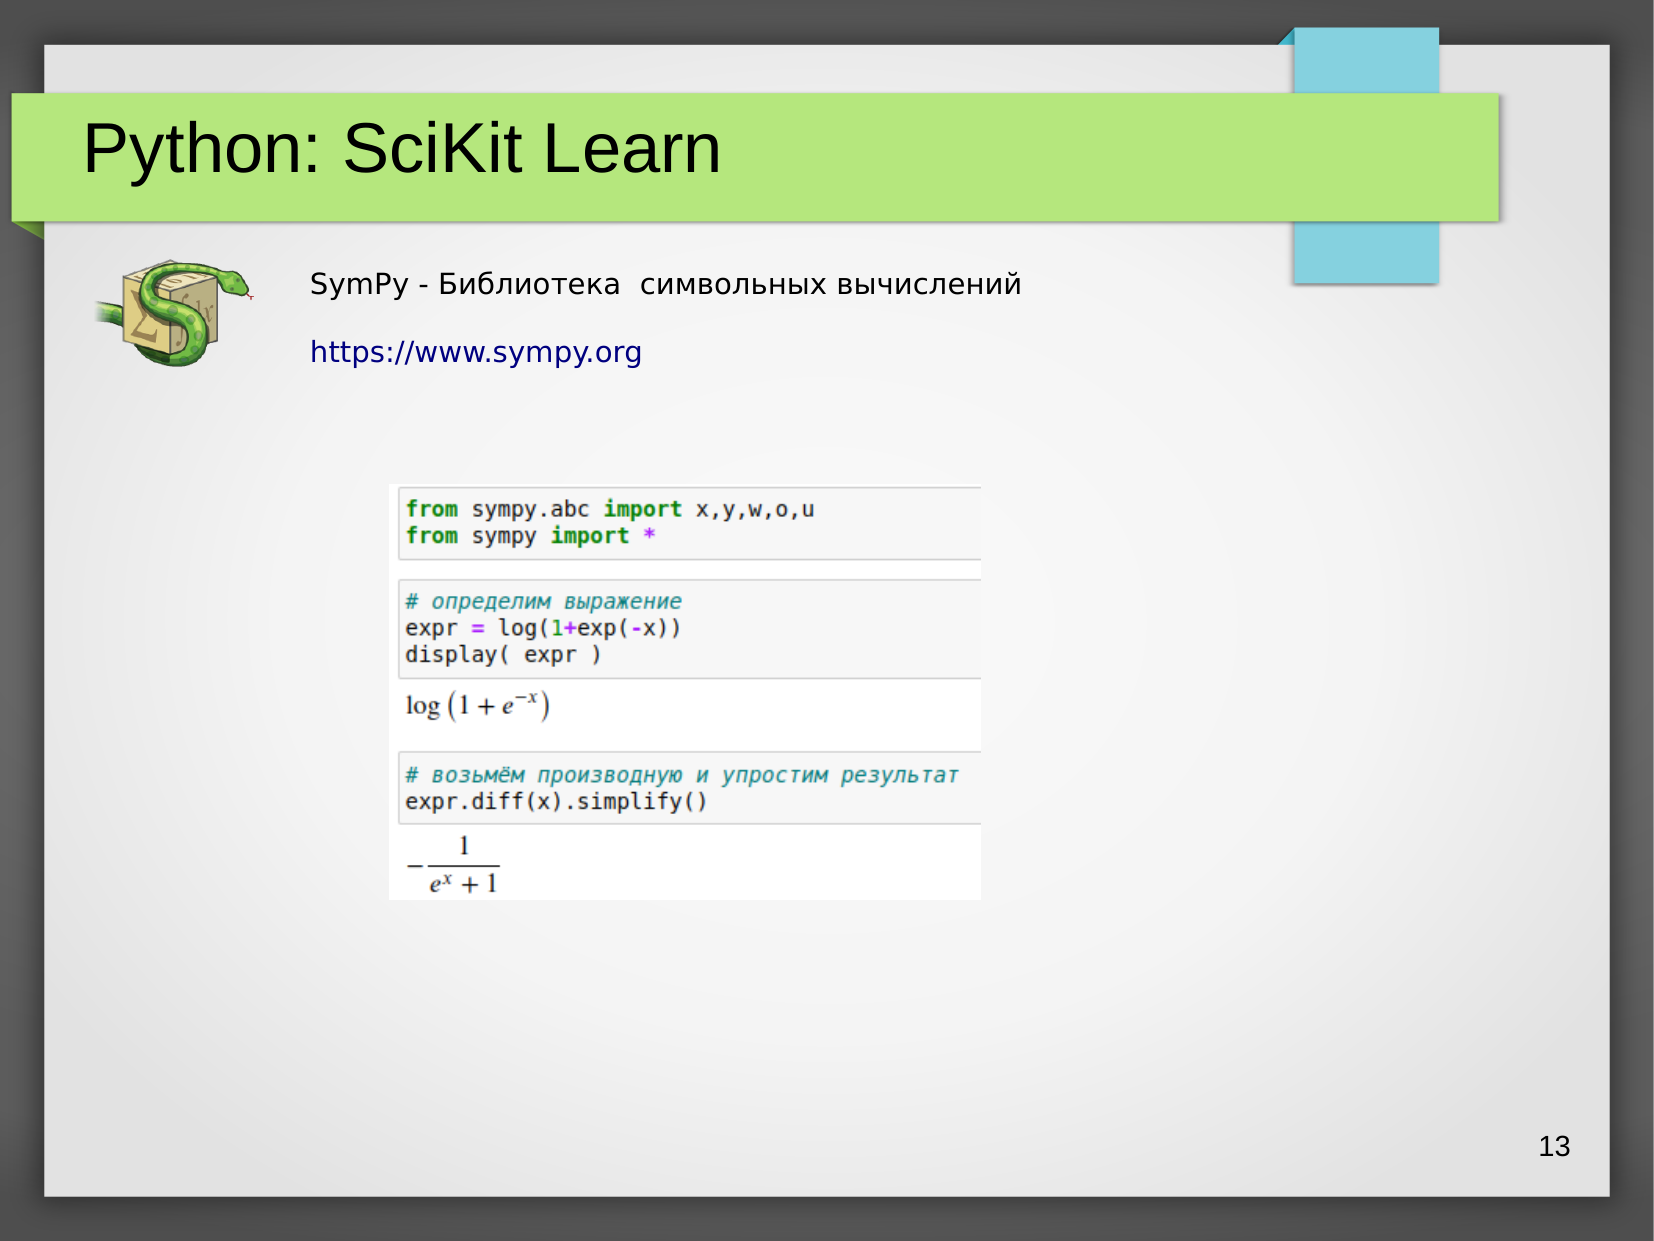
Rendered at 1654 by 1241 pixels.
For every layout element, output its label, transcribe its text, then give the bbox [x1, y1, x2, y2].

picture [0, 0, 1654, 1241]
title Python: SciKit Learn [82, 106, 1264, 190]
text_box SymPy - Библиотека символьных вычислений https://www.sympy.org [295, 259, 1063, 378]
